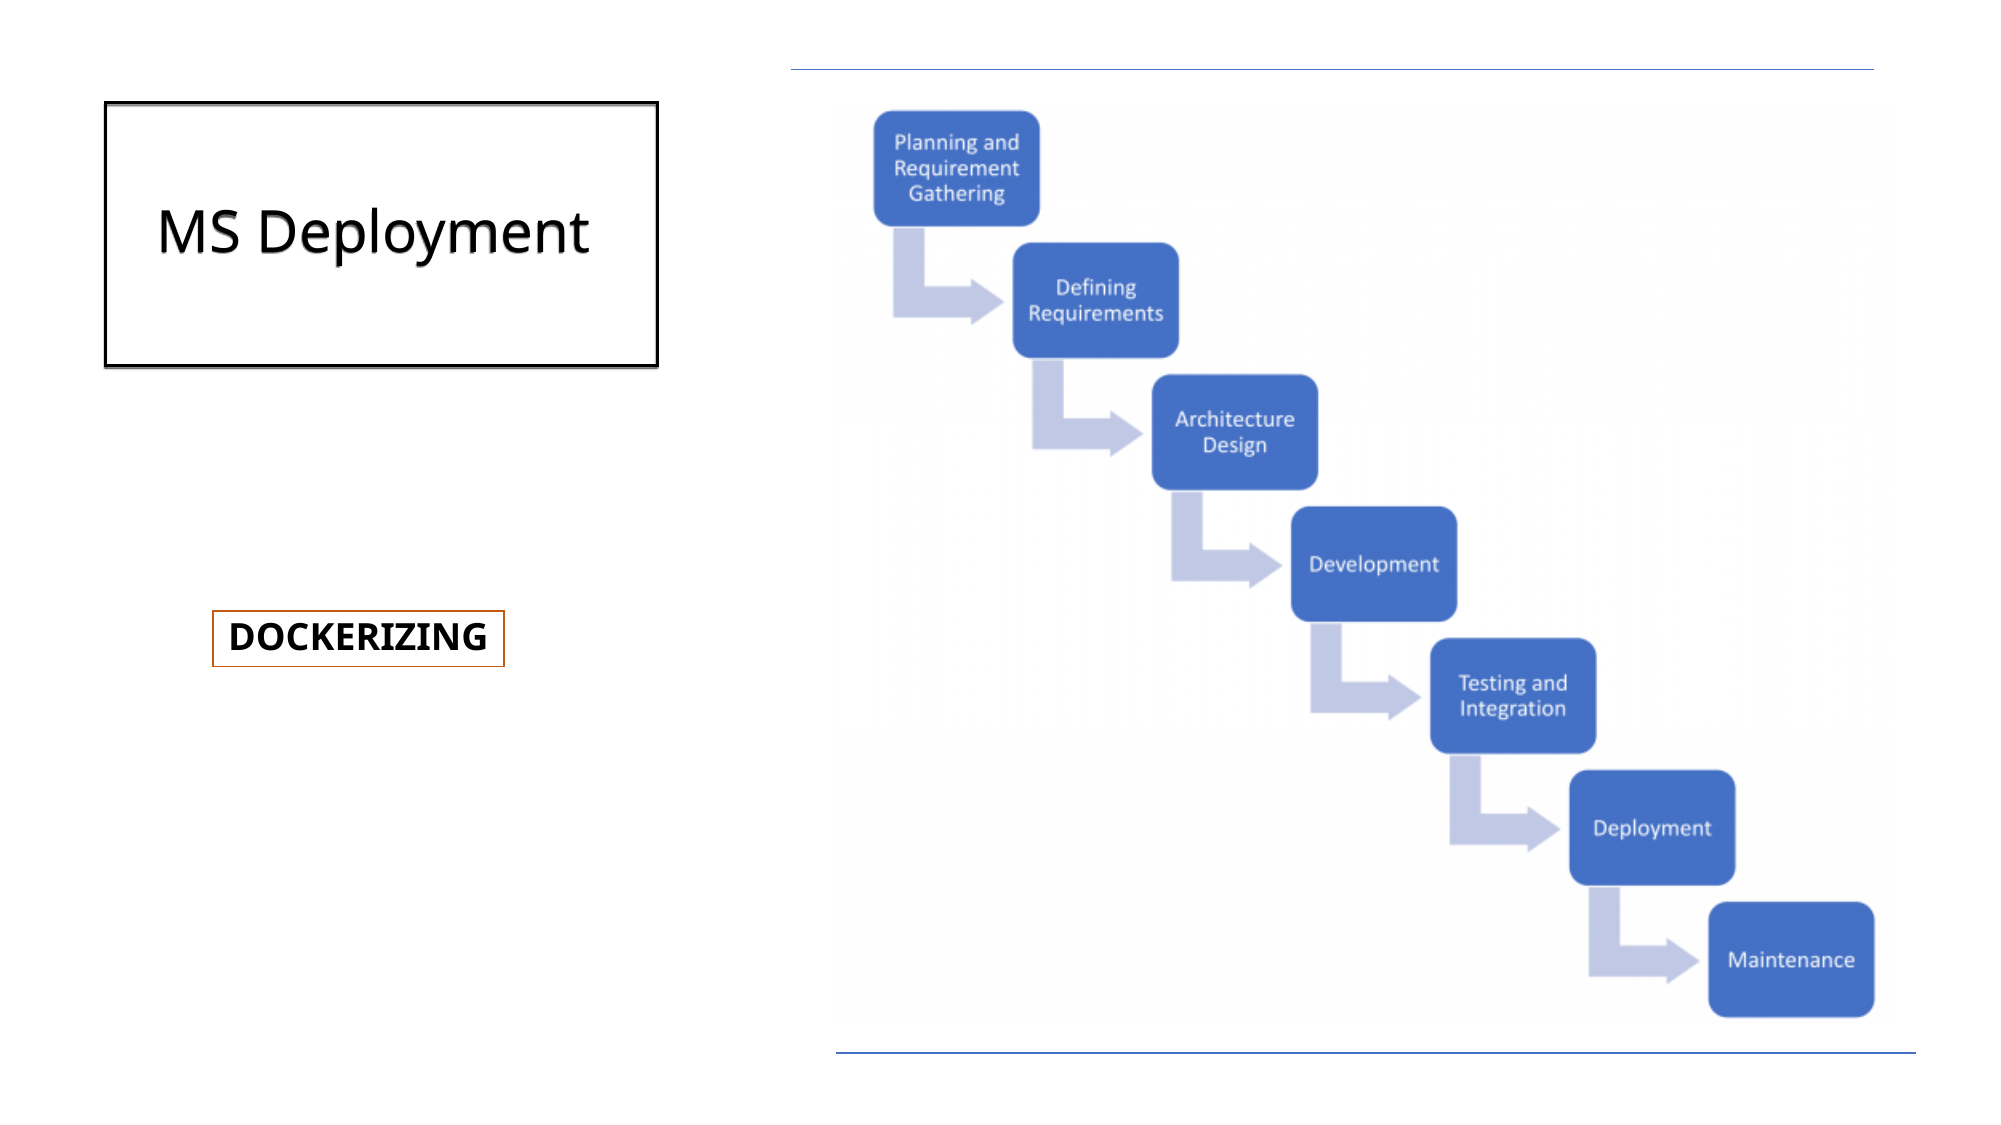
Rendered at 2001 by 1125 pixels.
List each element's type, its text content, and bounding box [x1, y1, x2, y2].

picture [835, 102, 1895, 1030]
text_box DOCKERIZING [213, 611, 504, 667]
title MS Deployment [105, 102, 658, 366]
